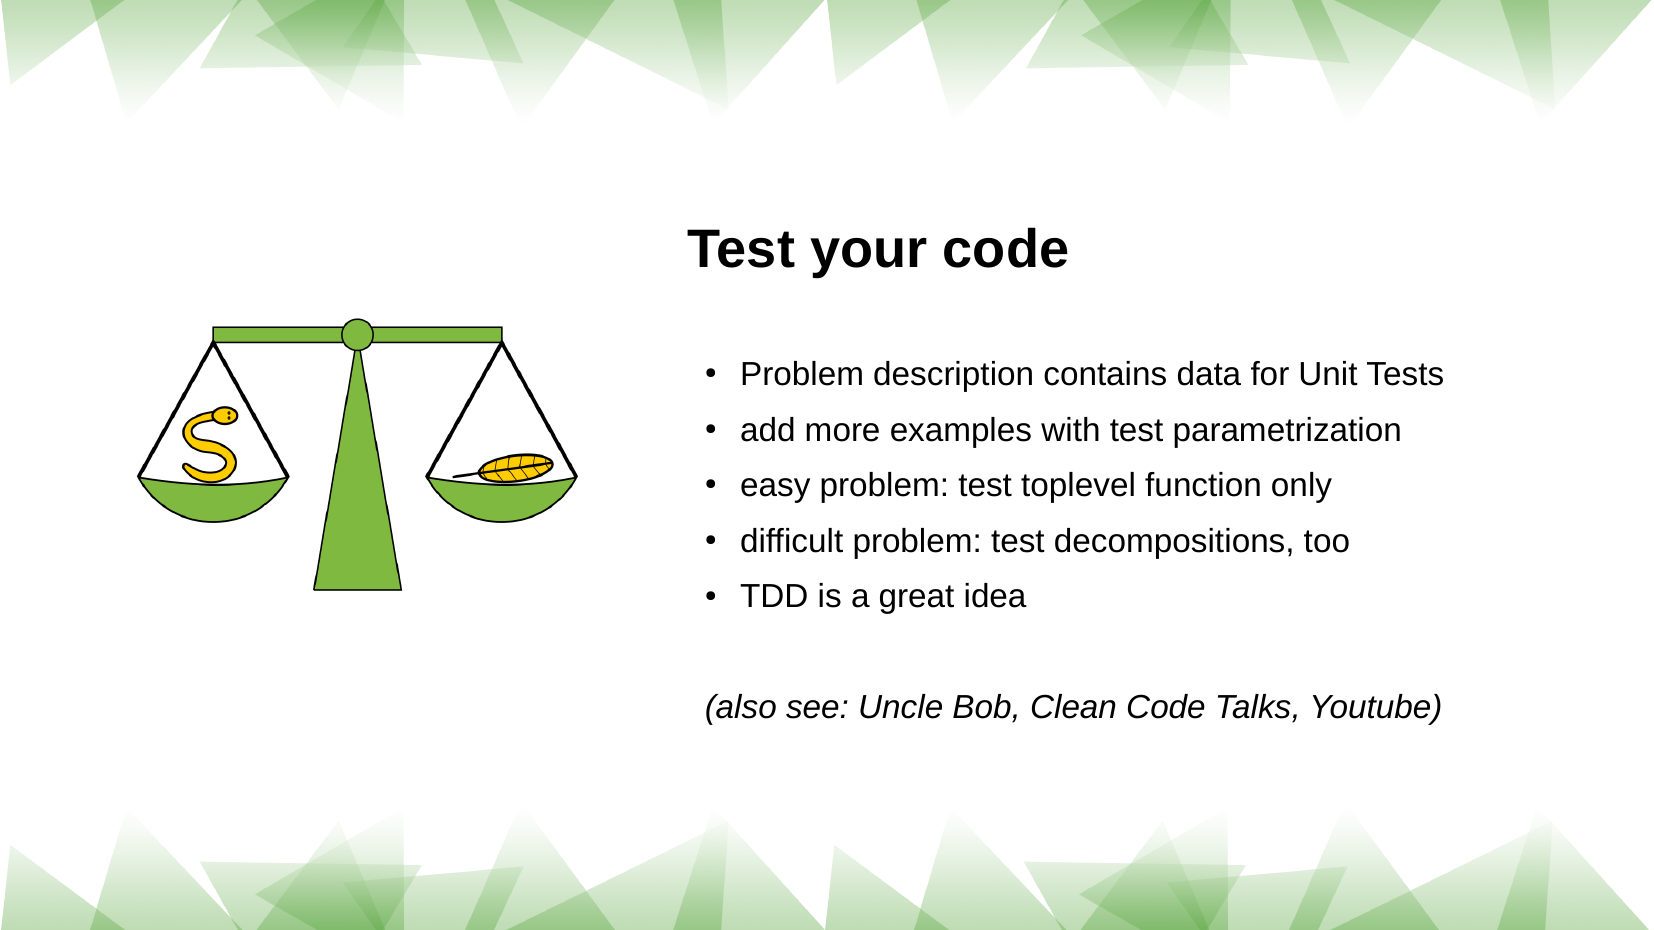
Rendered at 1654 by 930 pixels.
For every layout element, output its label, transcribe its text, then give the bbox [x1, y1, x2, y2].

text_box Problem description contains data for Unit Tests add more examples with test parametrization easy problem: test toplevel function only difficult problem: test decompositions, too TDD is a great idea (also see: Uncle Bob, Clean Code Talks, Youtube) [690, 330, 1653, 734]
title Test your code [687, 195, 1554, 301]
picture [72, 254, 631, 627]
picture [0, 0, 1653, 128]
picture [0, 802, 1651, 930]
